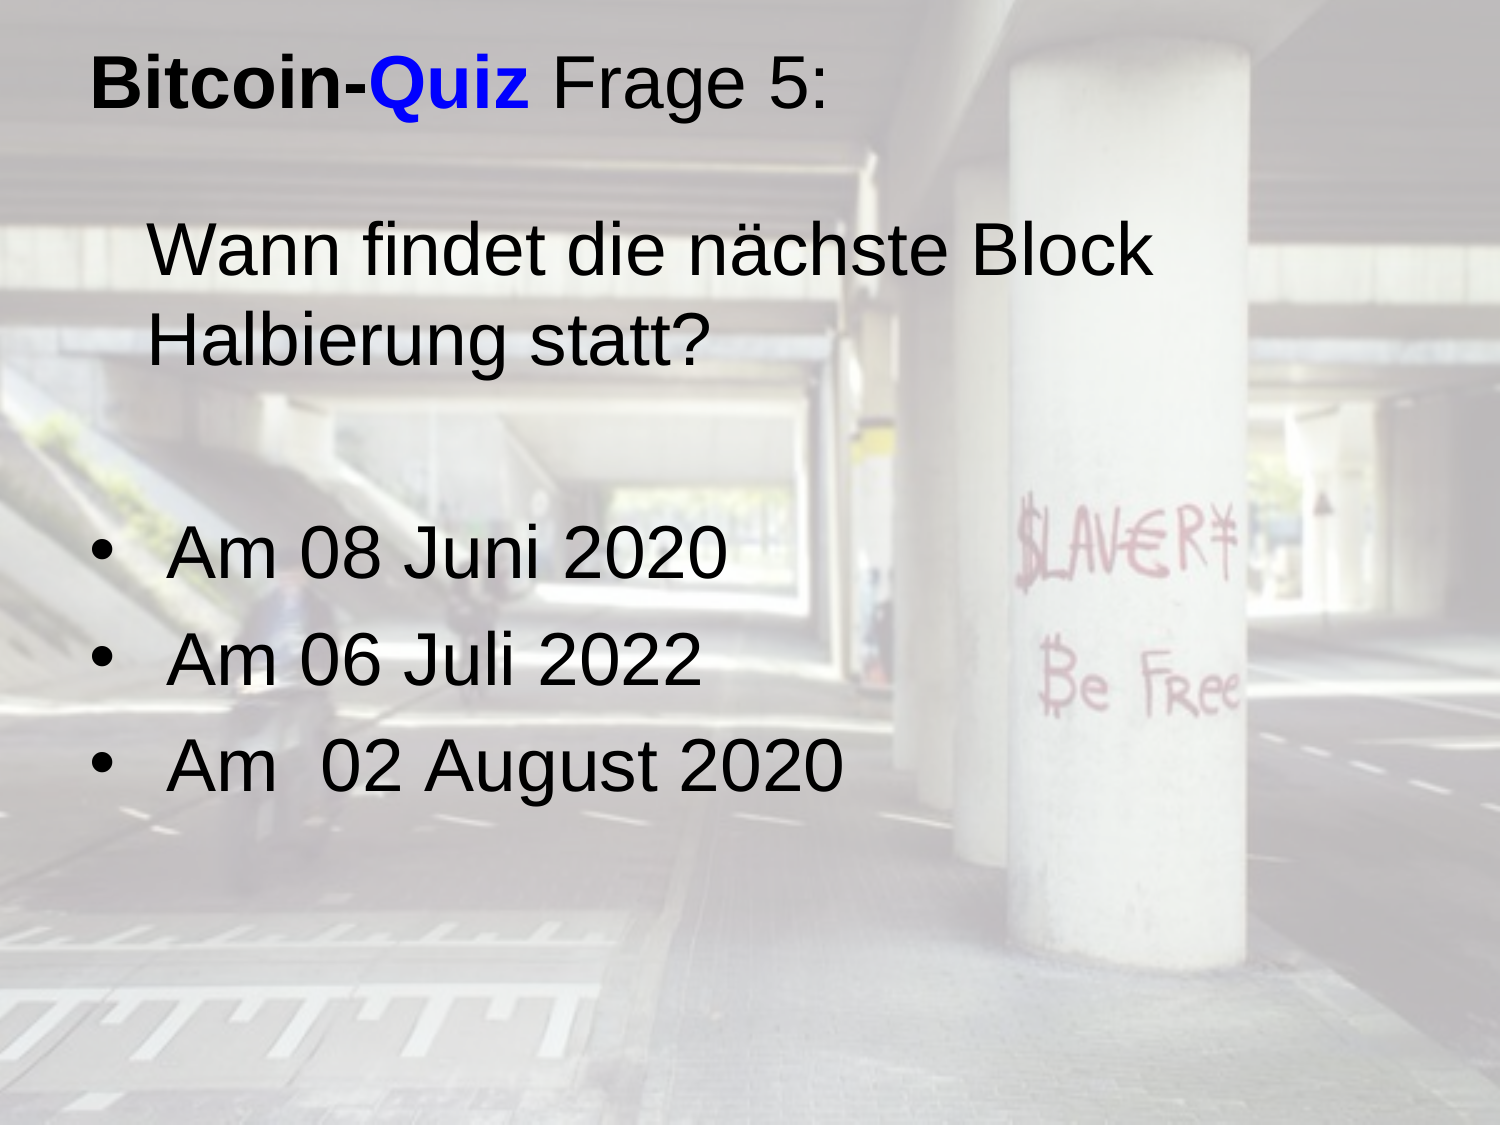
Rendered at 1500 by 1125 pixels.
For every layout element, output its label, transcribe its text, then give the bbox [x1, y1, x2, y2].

list Wann findet die nächste Block Halbierung statt? Am 08 Juni 2020 Am 06 Juli 2022 Am 02 August 2020 [75, 192, 1426, 1006]
title Bitcoin-Quiz Frage 5: [75, 26, 1426, 132]
